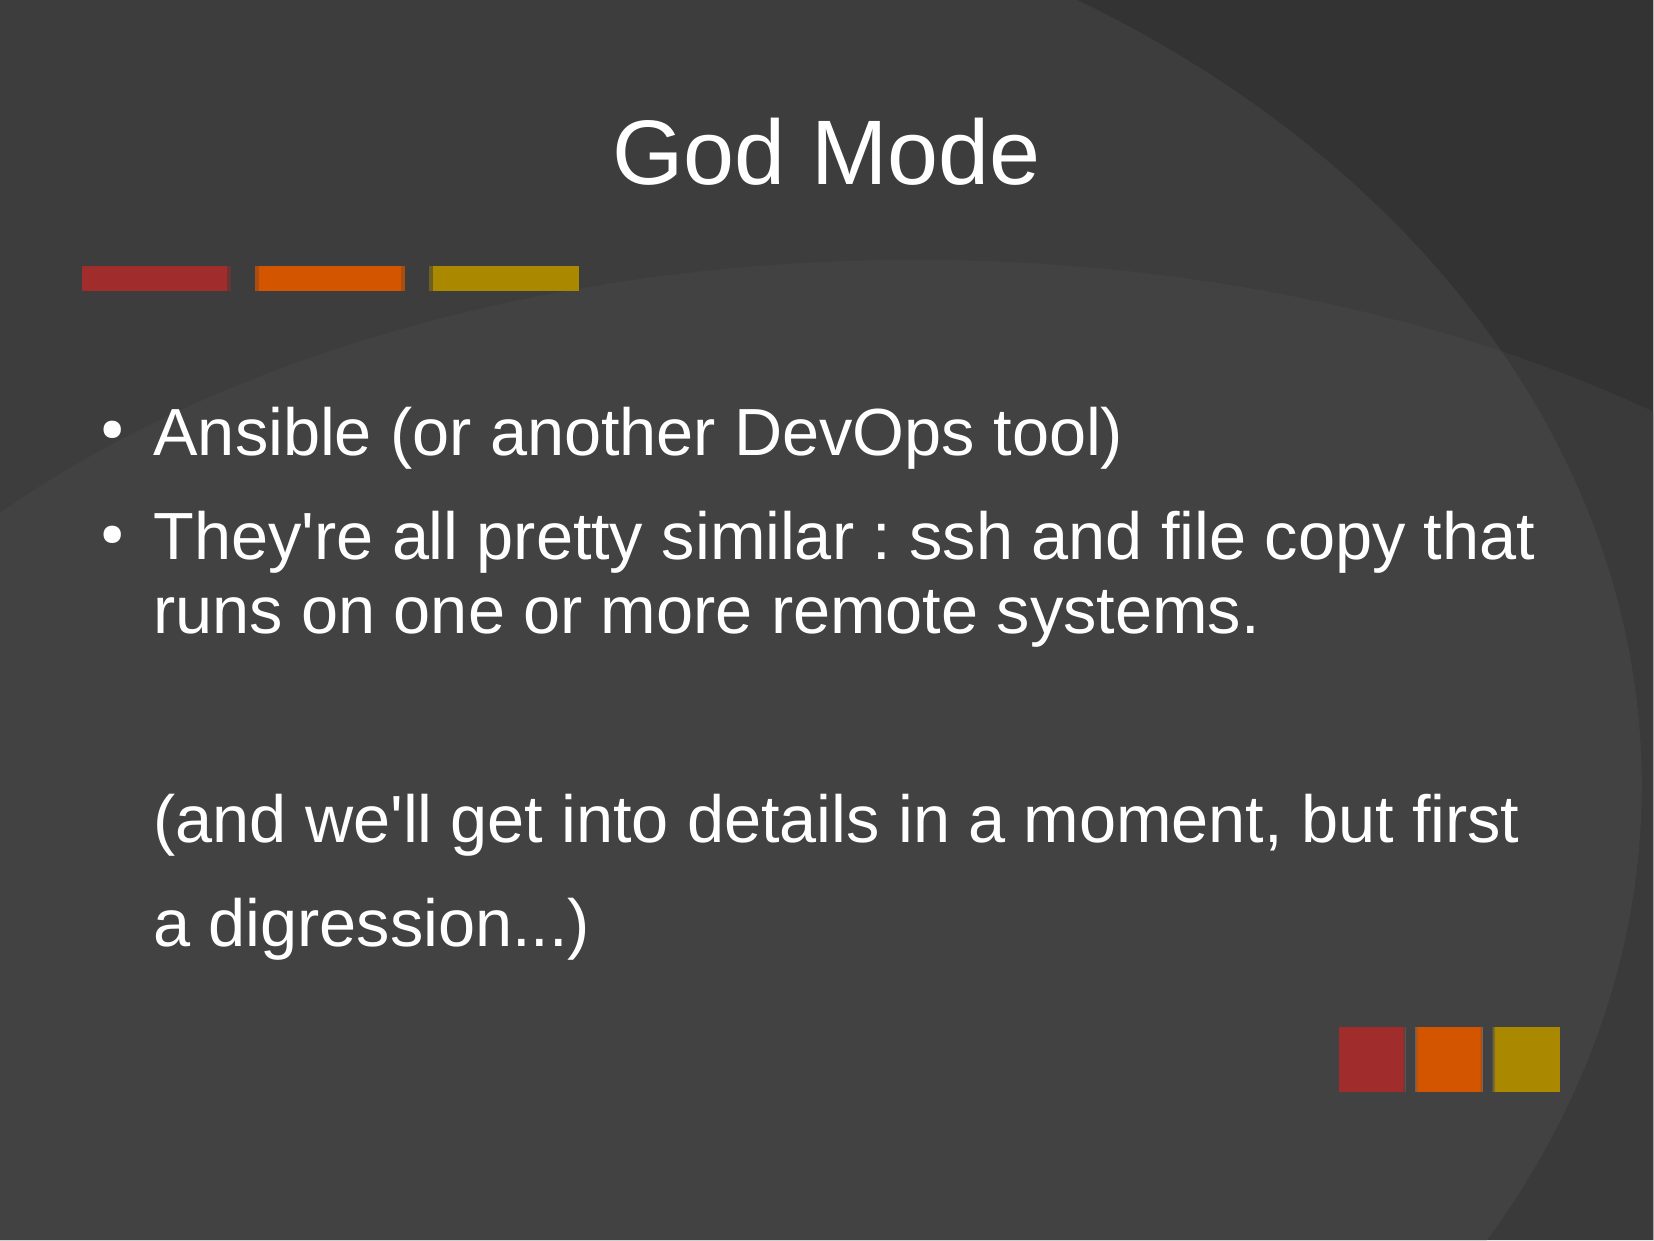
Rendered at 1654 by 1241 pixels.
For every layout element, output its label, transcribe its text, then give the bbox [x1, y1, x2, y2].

list Ansible (or another DevOps tool) They're all pretty similar : ssh and file copy that runs on one or more remote systems. (and we'll get into details in a moment, but first a digression...) [82, 290, 1571, 1010]
picture [82, 266, 579, 290]
title God Mode [82, 49, 1571, 257]
picture [1339, 1027, 1560, 1092]
